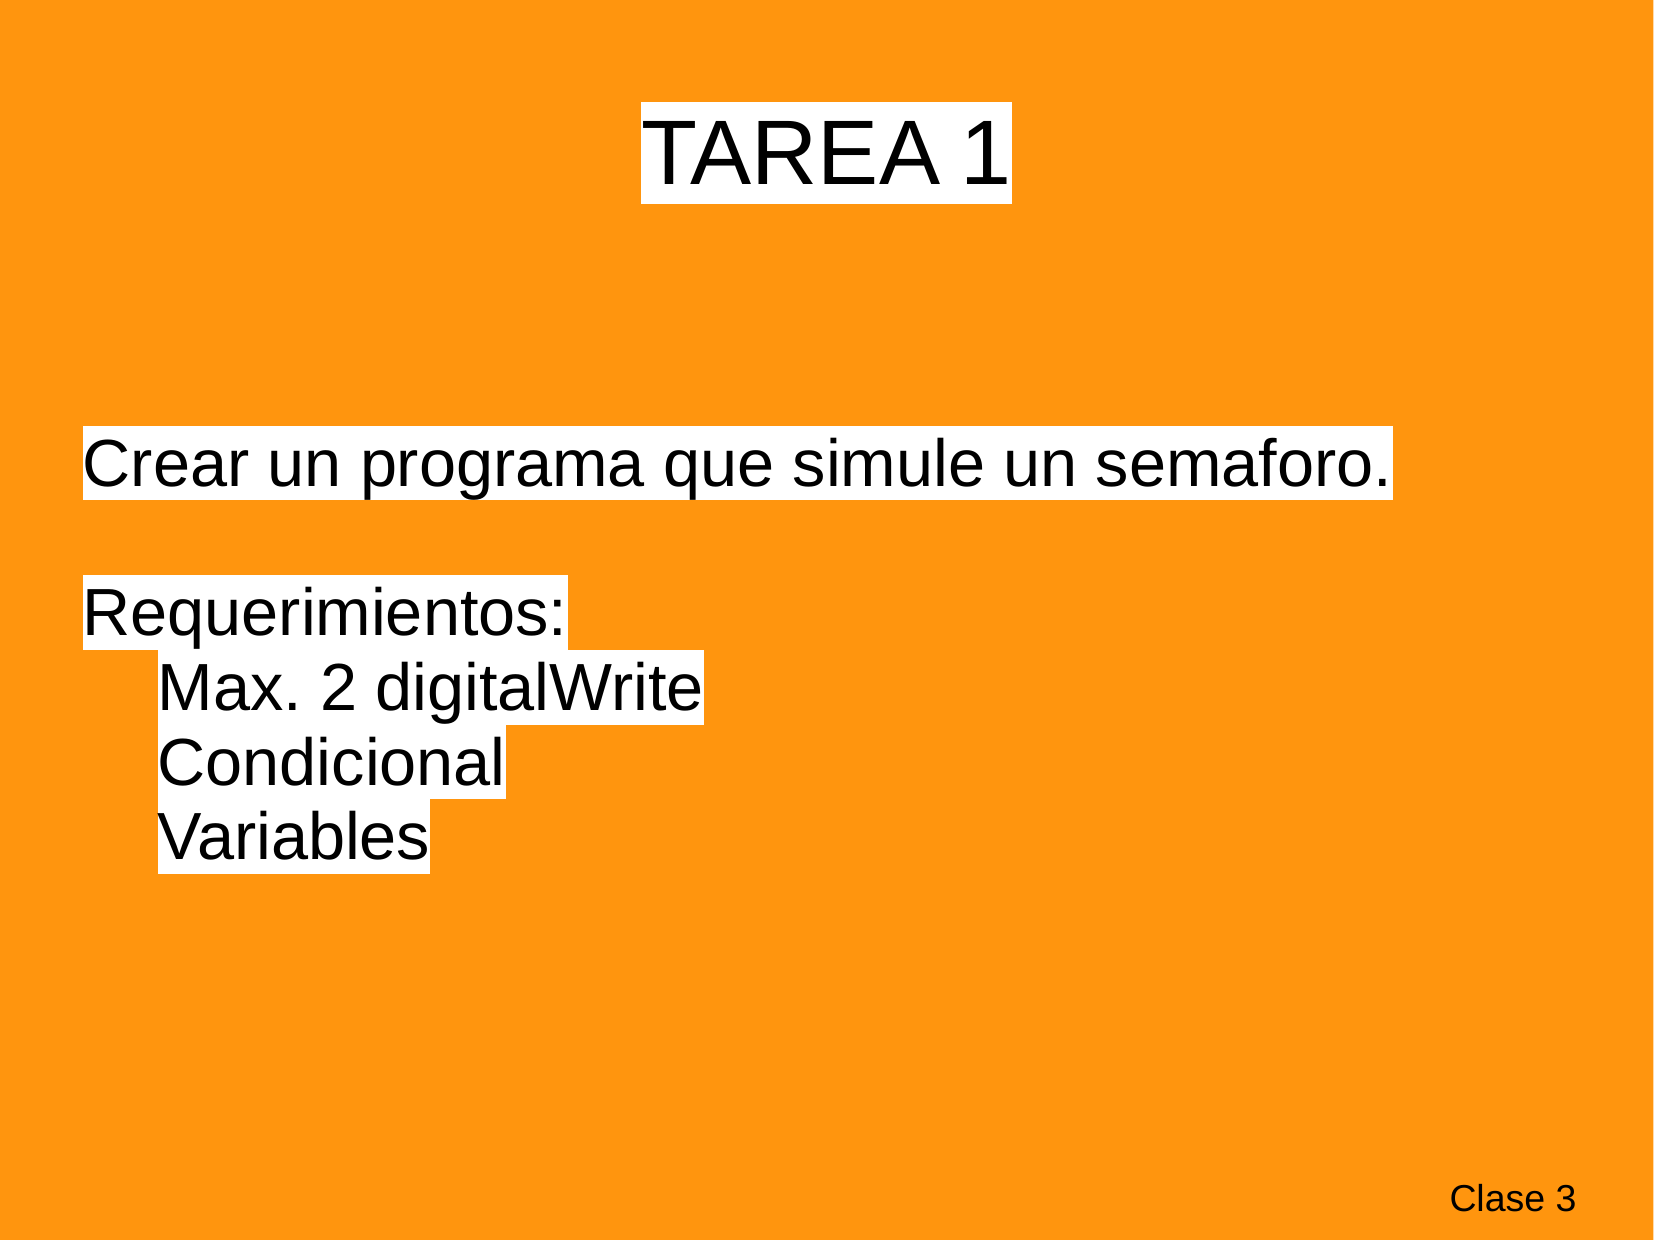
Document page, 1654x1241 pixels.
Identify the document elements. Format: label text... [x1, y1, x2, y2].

text_box Clase 3 [1434, 1170, 1592, 1227]
subtitle Crear un programa que simule un semaforo. Requerimientos: Max. 2 digitalWrite Condicional Variables [82, 290, 1571, 1010]
title TAREA 1 [82, 49, 1571, 257]
